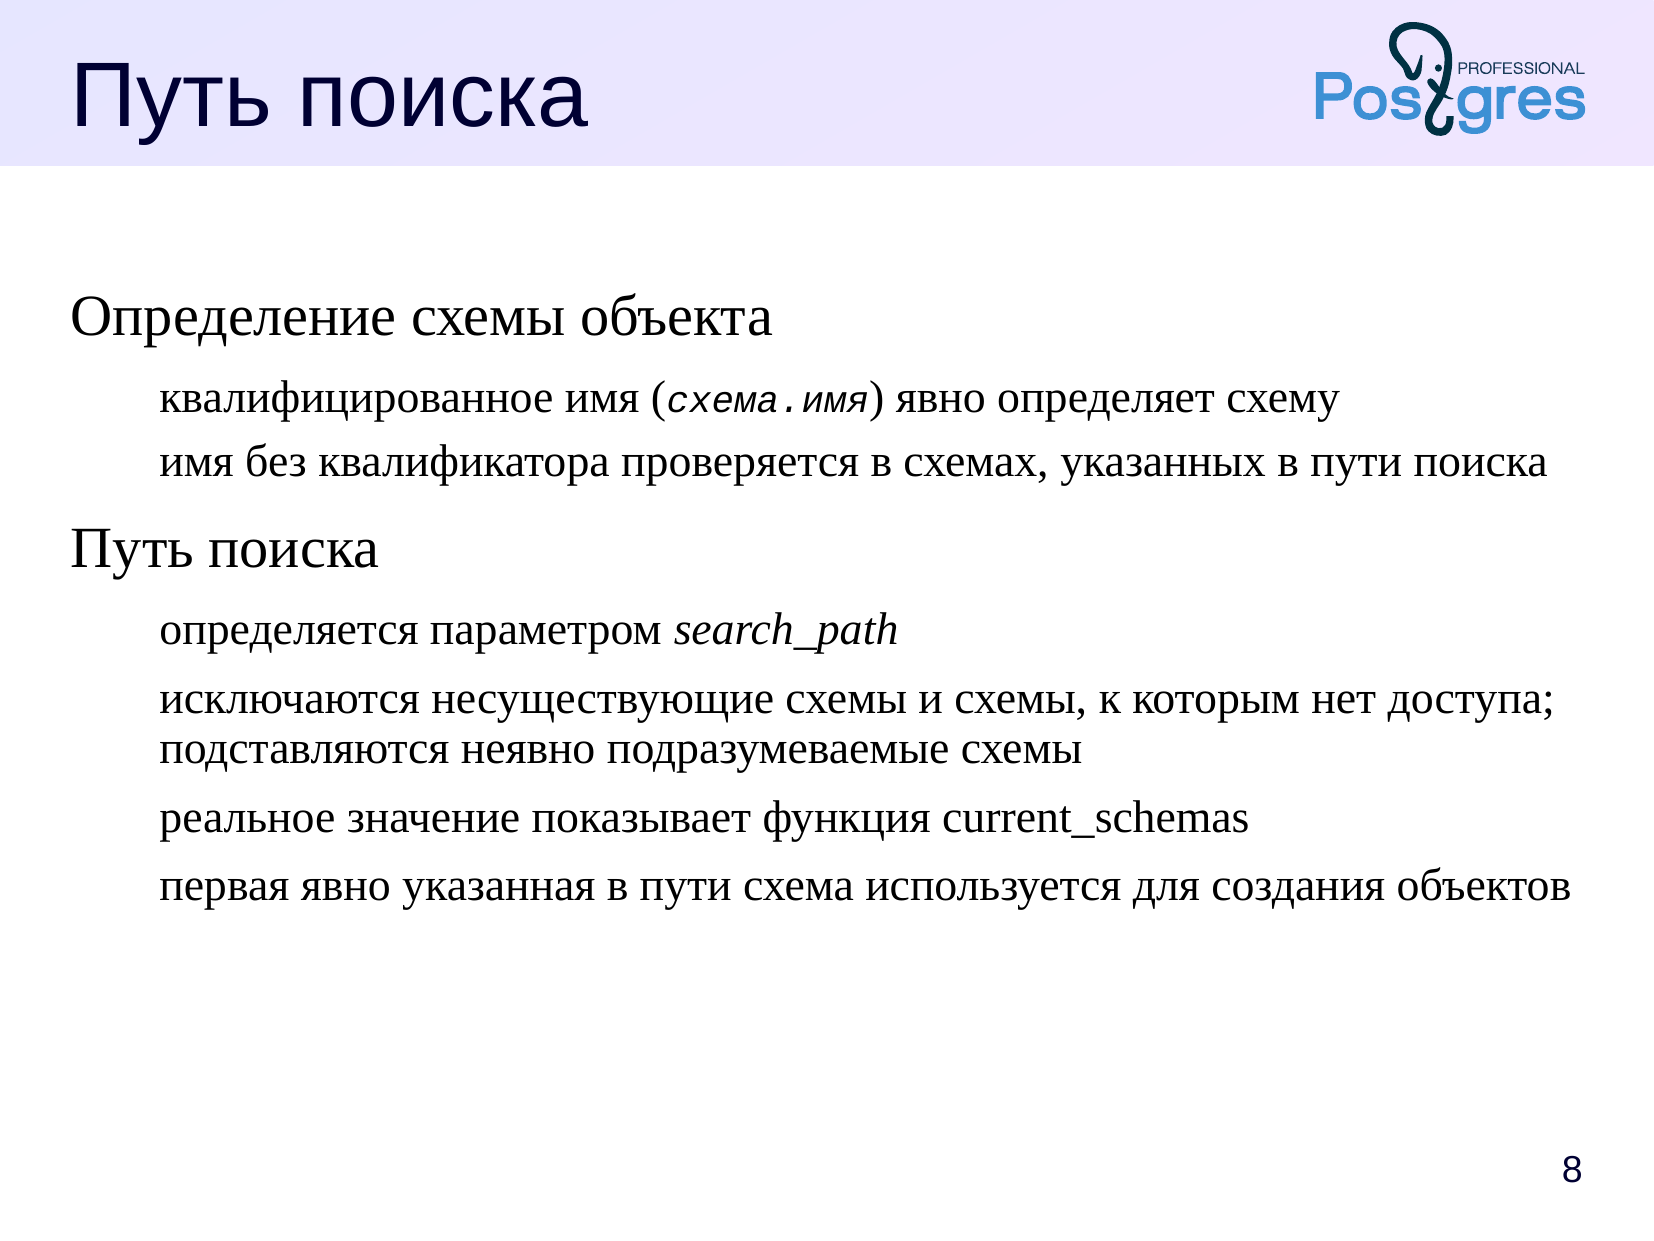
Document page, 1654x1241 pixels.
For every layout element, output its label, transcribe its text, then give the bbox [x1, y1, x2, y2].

list Определение схемы объекта квалифицированное имя (схема.имя) явно определяет схему имя без квалификатора проверяется в схемах, указанных в пути поиска Путь поиска определяется параметром search_path исключаются несуществующие схемы и схемы, к которым нет доступа; подставляются неявно подразумеваемые схемы реальное значение показывает функция current_schemas первая явно указанная в пути схема используется для создания объектов [70, 283, 1583, 1134]
title Путь поиска [70, 43, 1241, 147]
